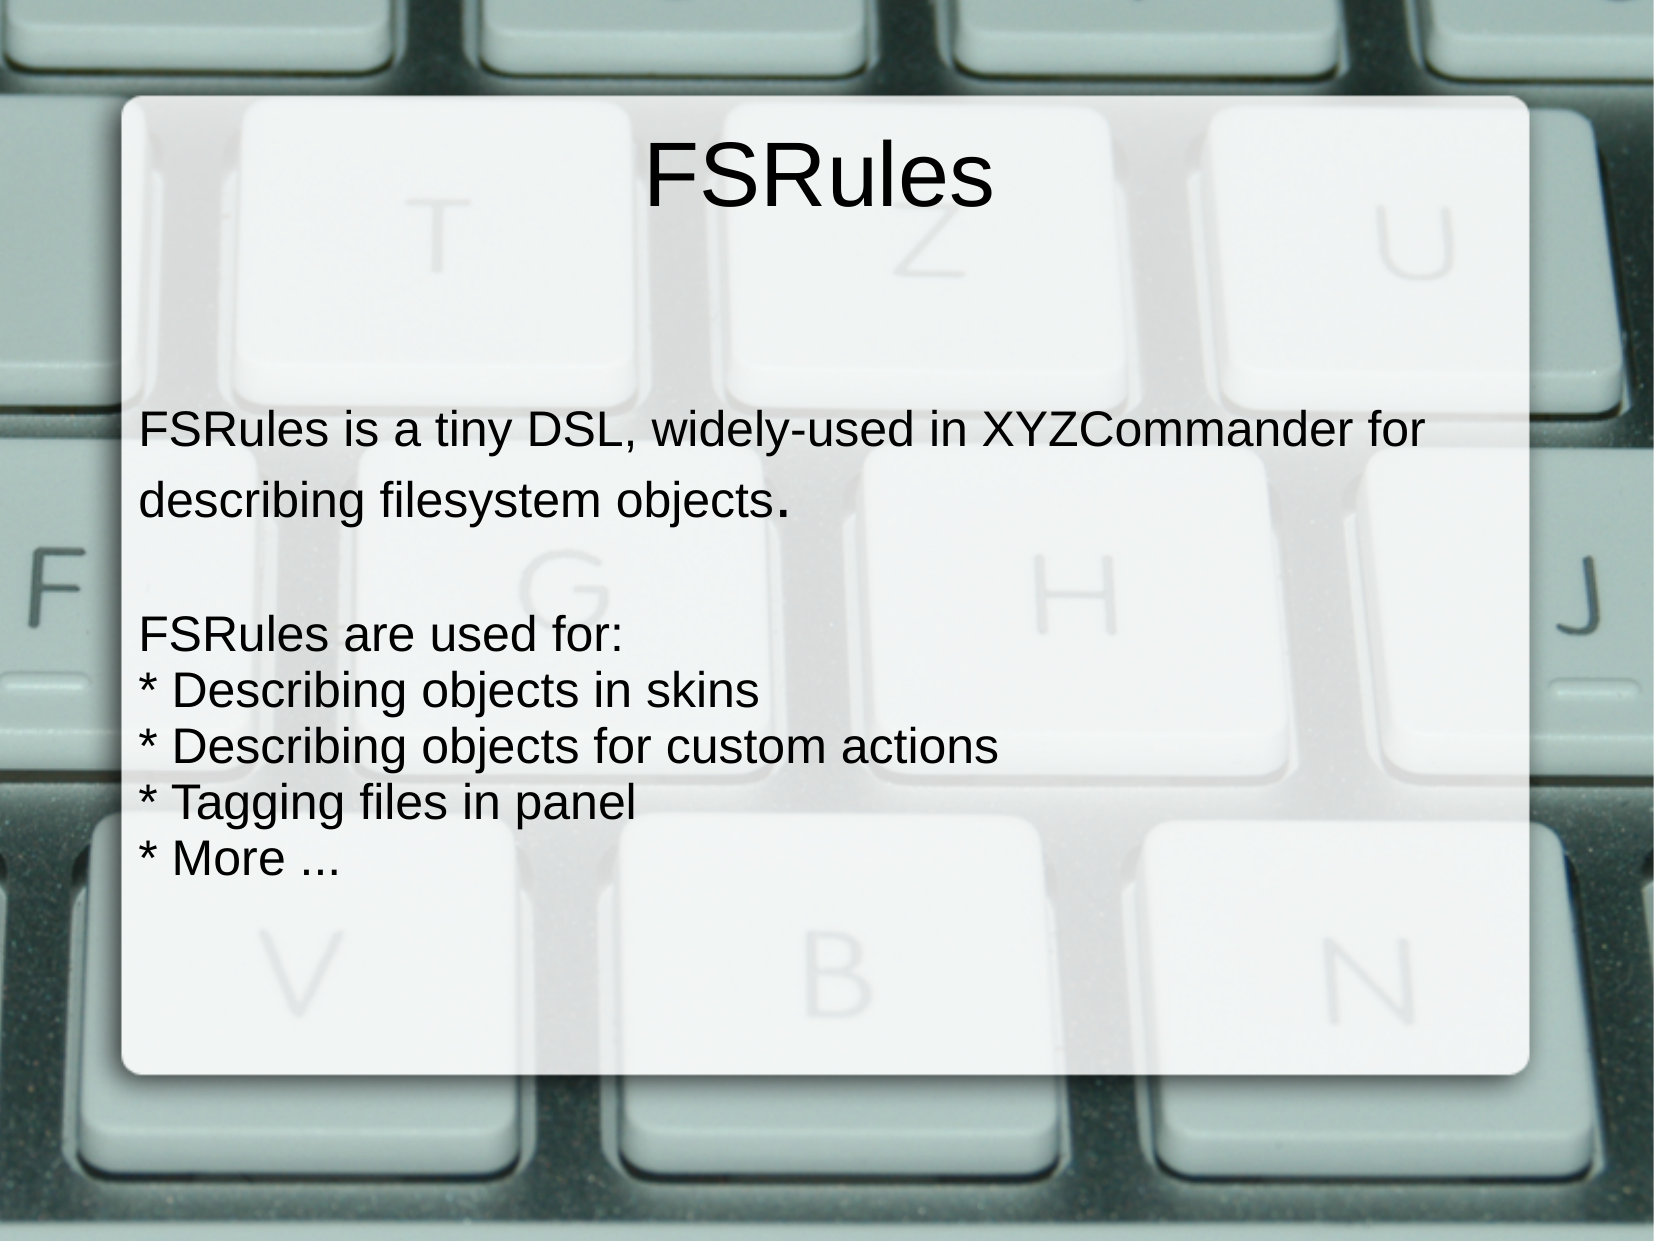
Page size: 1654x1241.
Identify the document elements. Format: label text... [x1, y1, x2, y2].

subtitle FSRules is a tiny DSL, widely-used in XYZCommander for describing filesystem objects. FSRules are used for: * Describing objects in skins * Describing objects for custom actions * Tagging files in panel * More ... [138, 274, 1497, 1013]
title FSRules [135, 123, 1506, 227]
picture [0, 0, 1654, 1241]
